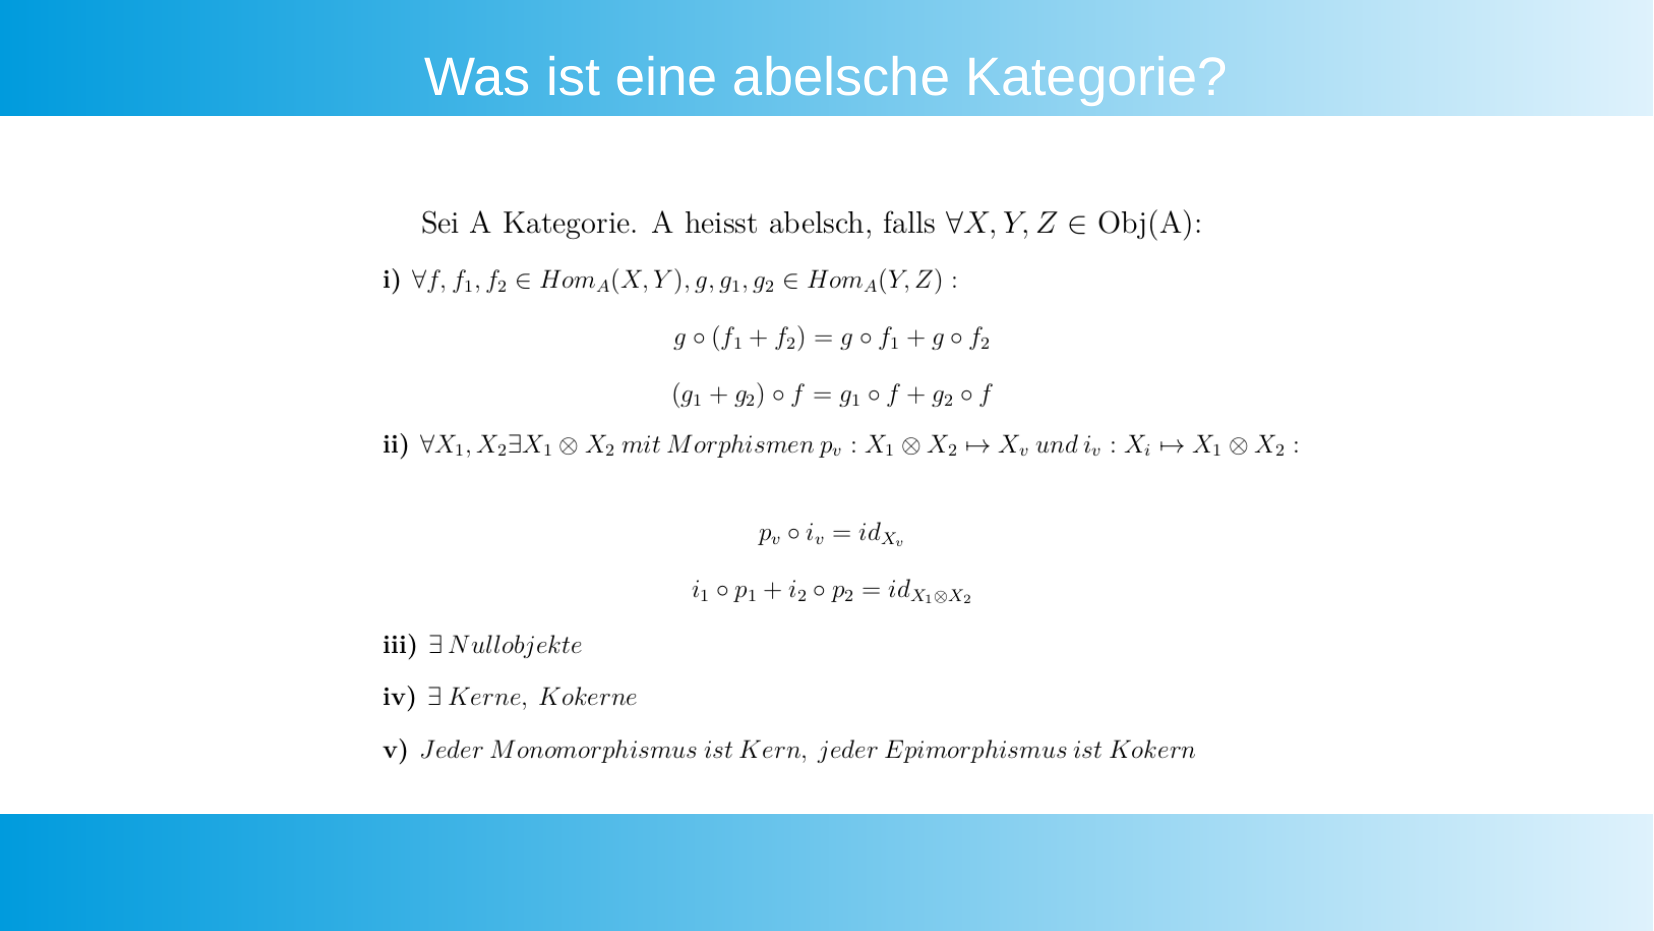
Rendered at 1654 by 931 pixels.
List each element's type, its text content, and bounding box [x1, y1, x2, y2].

title Was ist eine abelsche Kategorie? [82, 37, 1571, 116]
picture [350, 190, 1312, 768]
